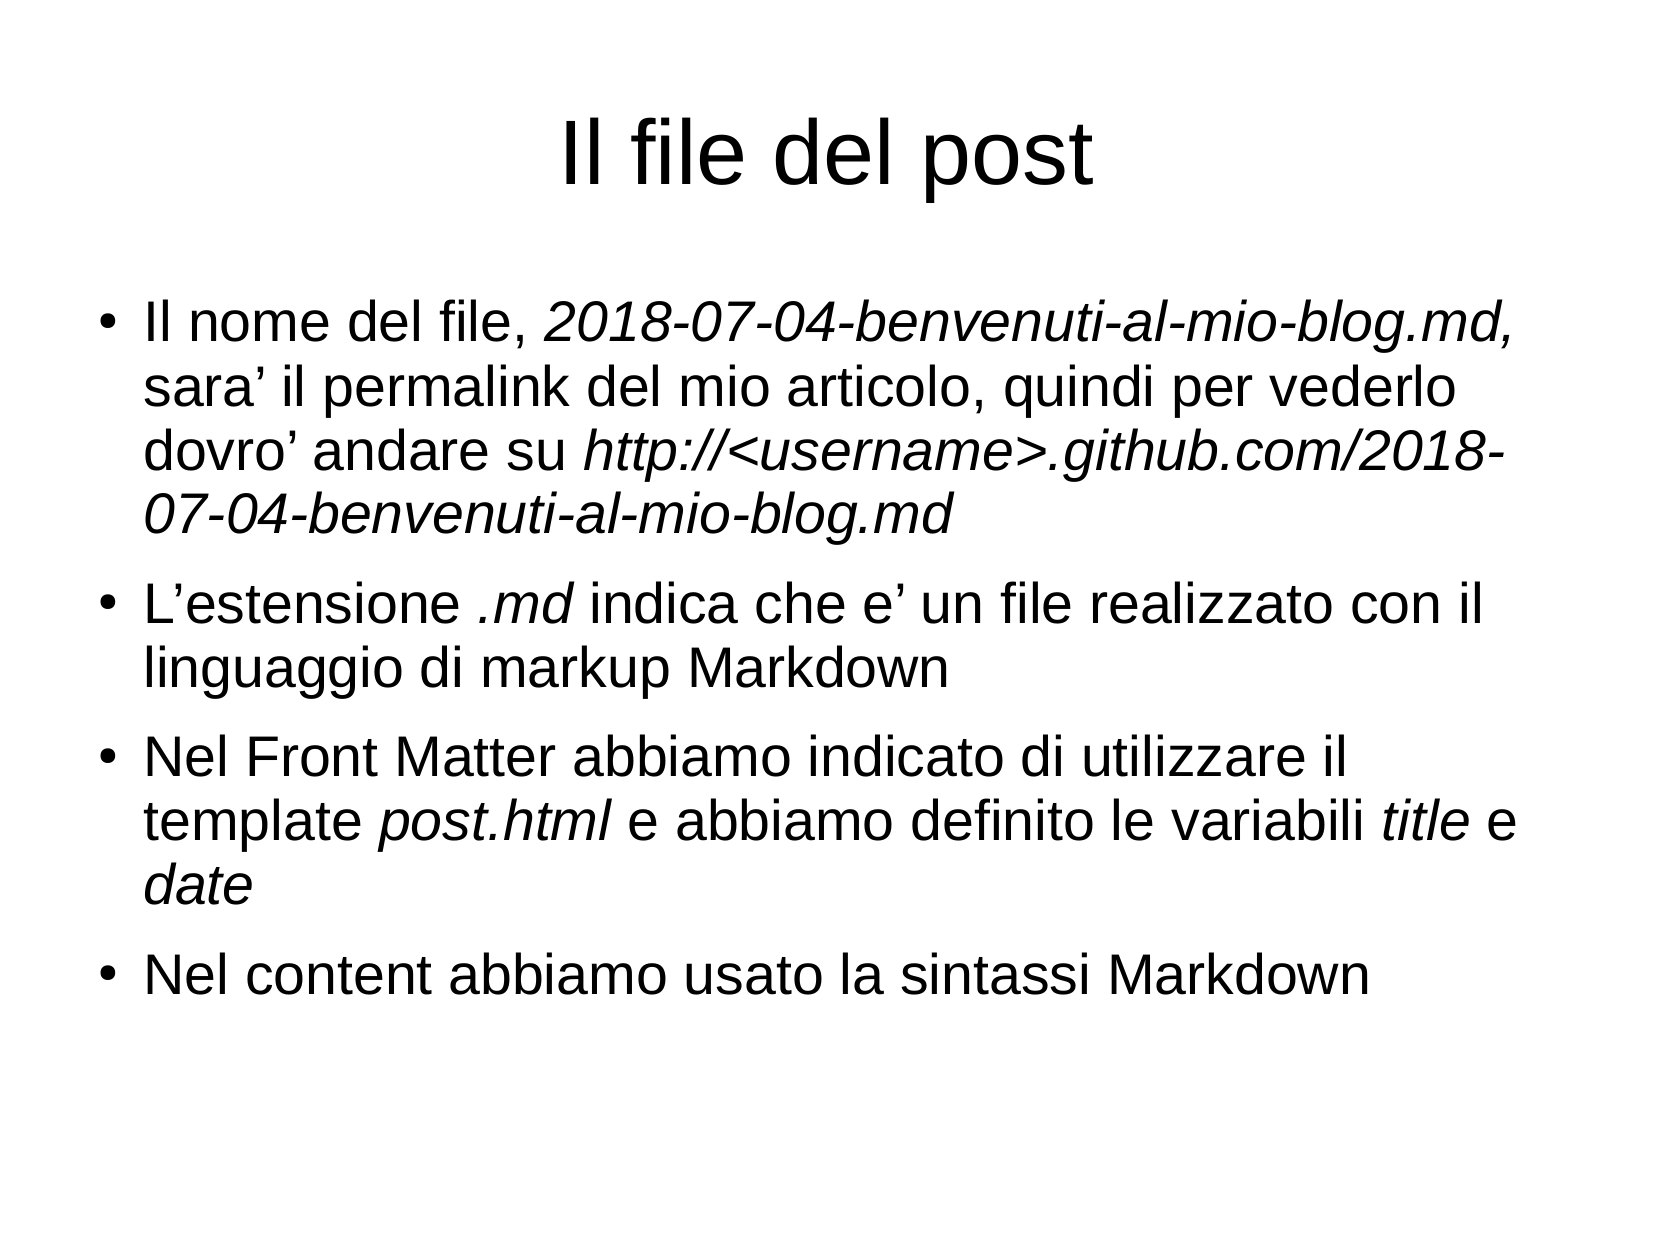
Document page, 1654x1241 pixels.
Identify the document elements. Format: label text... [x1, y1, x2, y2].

list Il nome del file, 2018-07-04-benvenuti-al-mio-blog.md, sara’ il permalink del mio articolo, quindi per vederlo dovro’ andare su http://<username>.github.com/2018-07-04-benvenuti-al-mio-blog.md L’estensione .md indica che e’ un file realizzato con il linguaggio di markup Markdown Nel Front Matter abbiamo indicato di utilizzare il template post.html e abbiamo definito le variabili title e date Nel content abbiamo usato la sintassi Markdown [82, 290, 1571, 1010]
title Il file del post [82, 49, 1571, 257]
